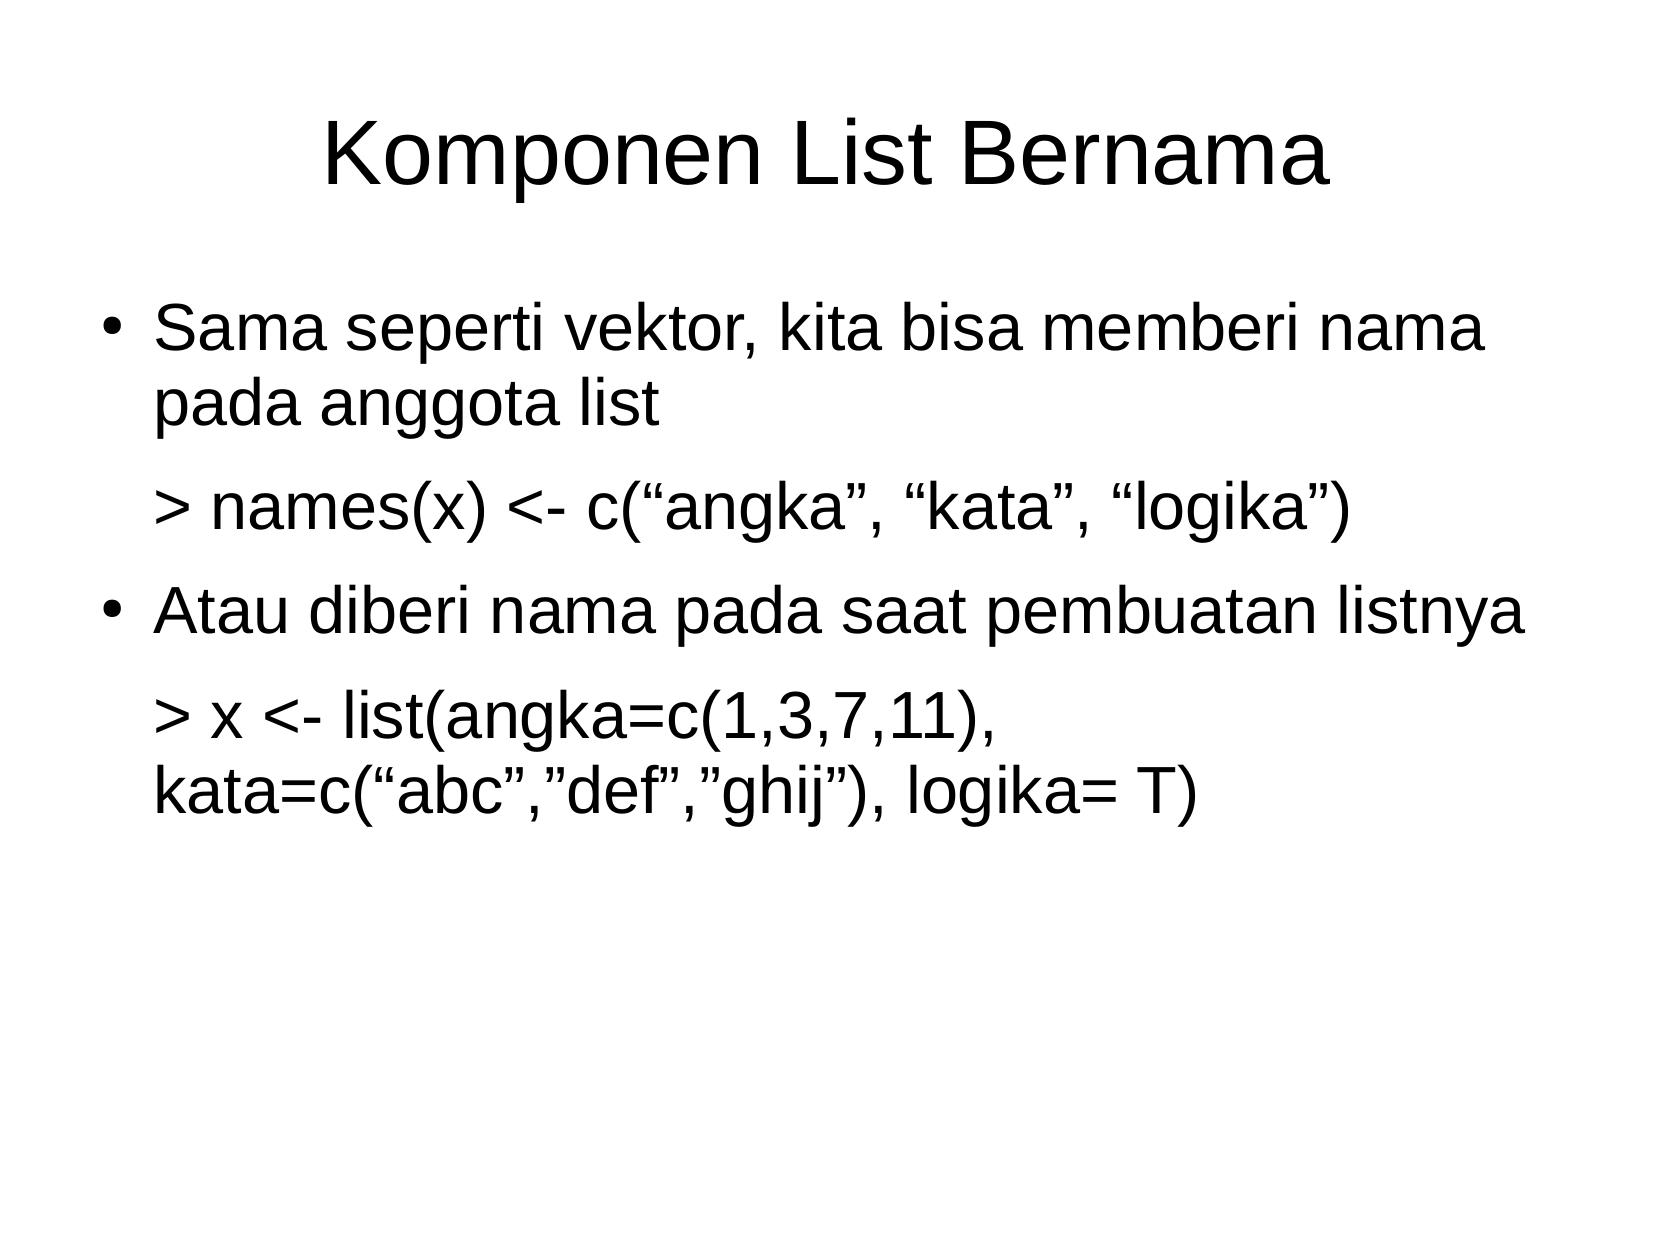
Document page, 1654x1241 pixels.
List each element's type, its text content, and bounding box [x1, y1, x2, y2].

title Komponen List Bernama [82, 49, 1571, 257]
list Sama seperti vektor, kita bisa memberi nama pada anggota list > names(x) <- c(“angka”, “kata”, “logika”) Atau diberi nama pada saat pembuatan listnya > x <- list(angka=c(1,3,7,11), kata=c(“abc”,”def”,”ghij”), logika= T) [82, 290, 1571, 1010]
